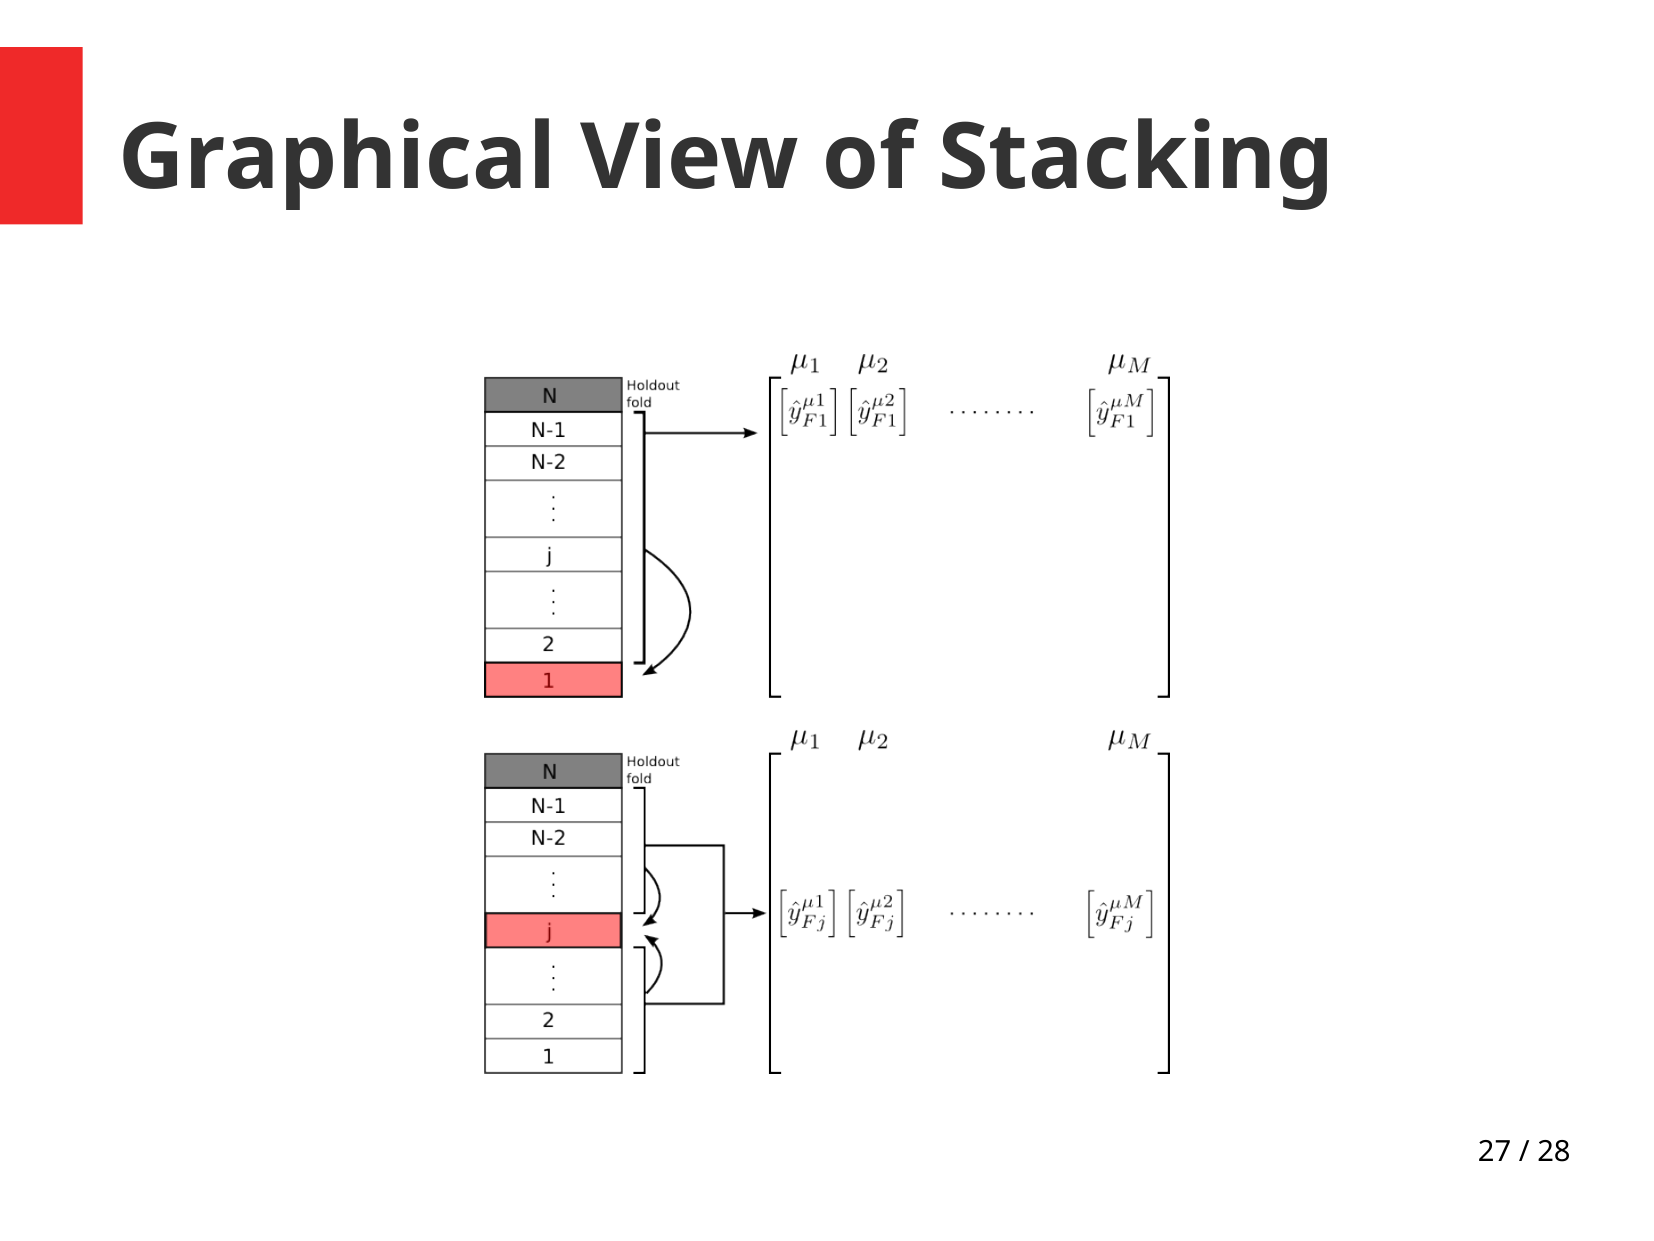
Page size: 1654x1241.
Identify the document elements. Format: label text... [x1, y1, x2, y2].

picture [484, 354, 1170, 1074]
title Graphical View of Stacking [118, 49, 1571, 257]
